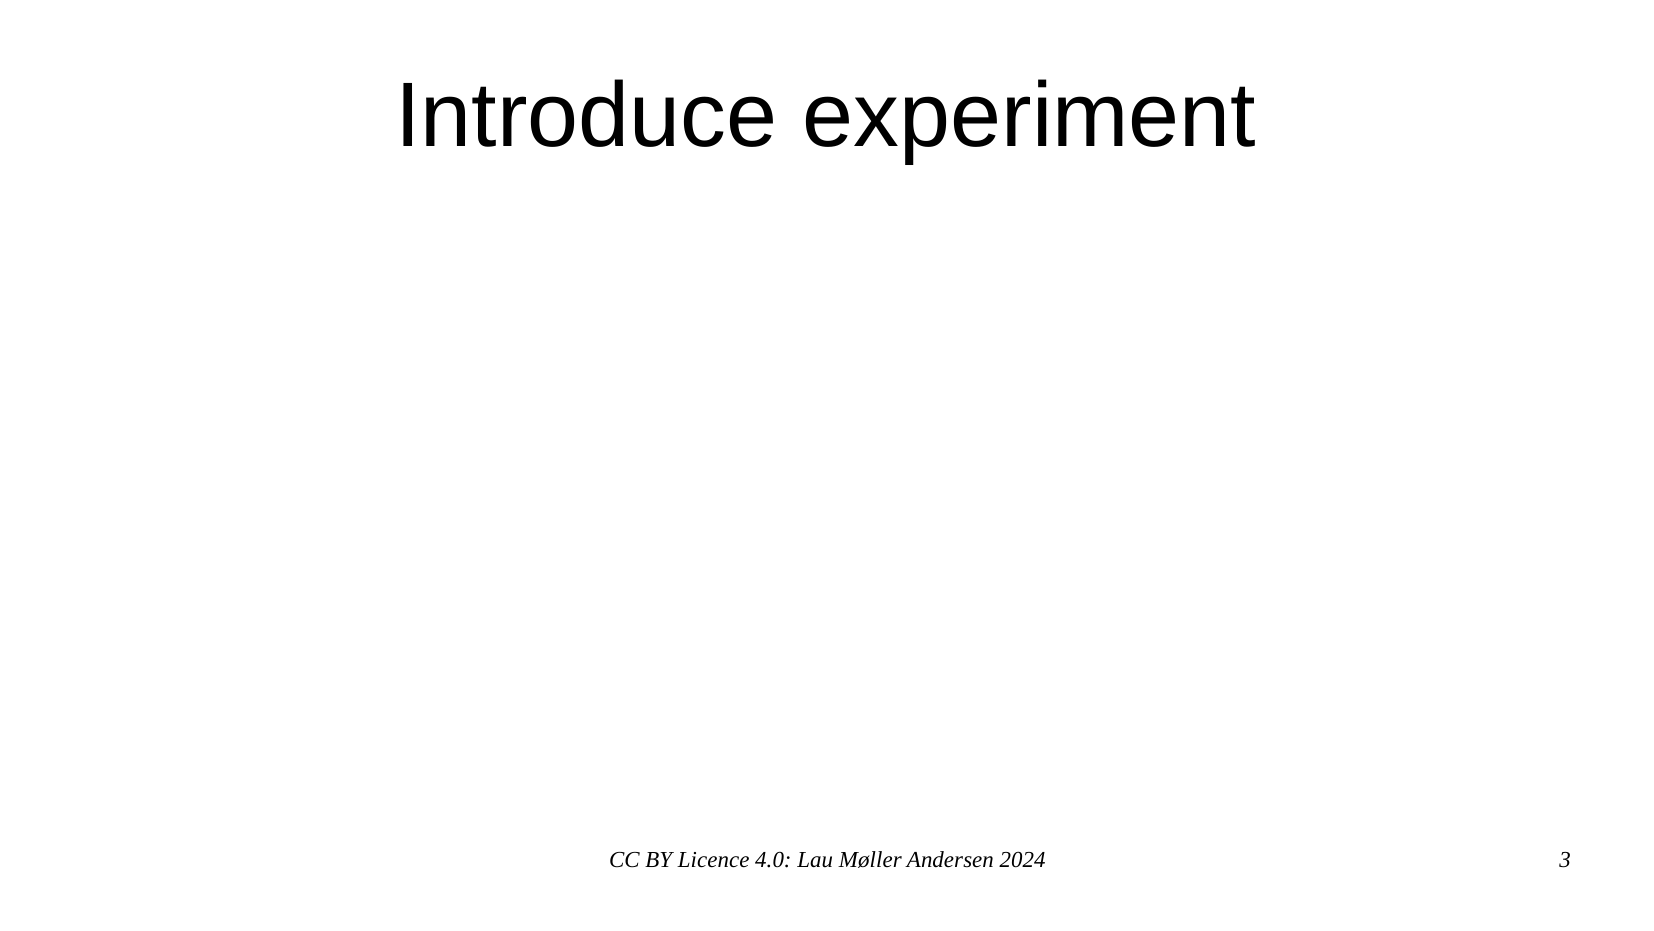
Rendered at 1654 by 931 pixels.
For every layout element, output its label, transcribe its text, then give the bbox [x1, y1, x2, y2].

title Introduce experiment [82, 37, 1571, 193]
